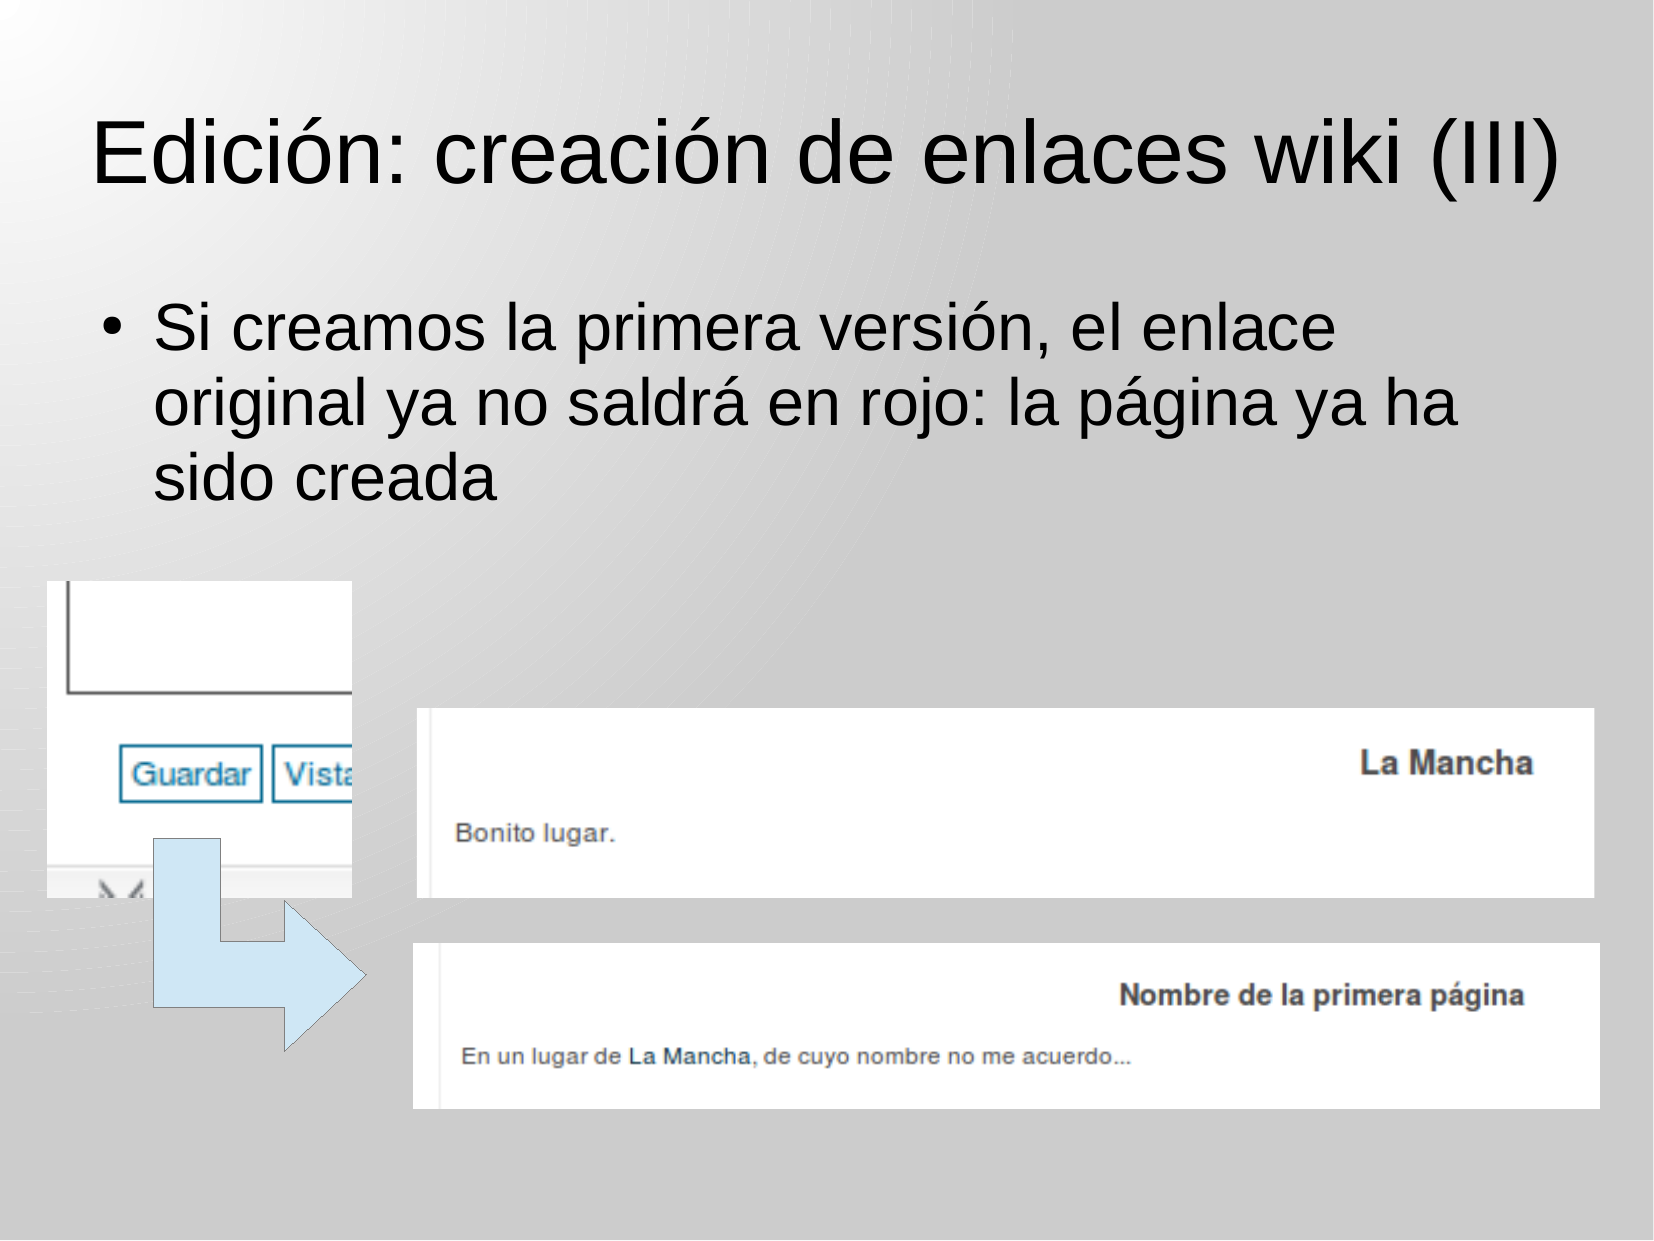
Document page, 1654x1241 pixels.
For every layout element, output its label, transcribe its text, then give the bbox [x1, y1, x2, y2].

title Edición: creación de enlaces wiki (III) [82, 49, 1571, 257]
picture [413, 943, 1600, 1109]
list Si creamos la primera versión, el enlace original ya no saldrá en rojo: la página ya ha sido creada [82, 290, 1538, 1109]
picture [416, 708, 1595, 898]
text_box [153, 838, 367, 1052]
picture [47, 581, 352, 898]
